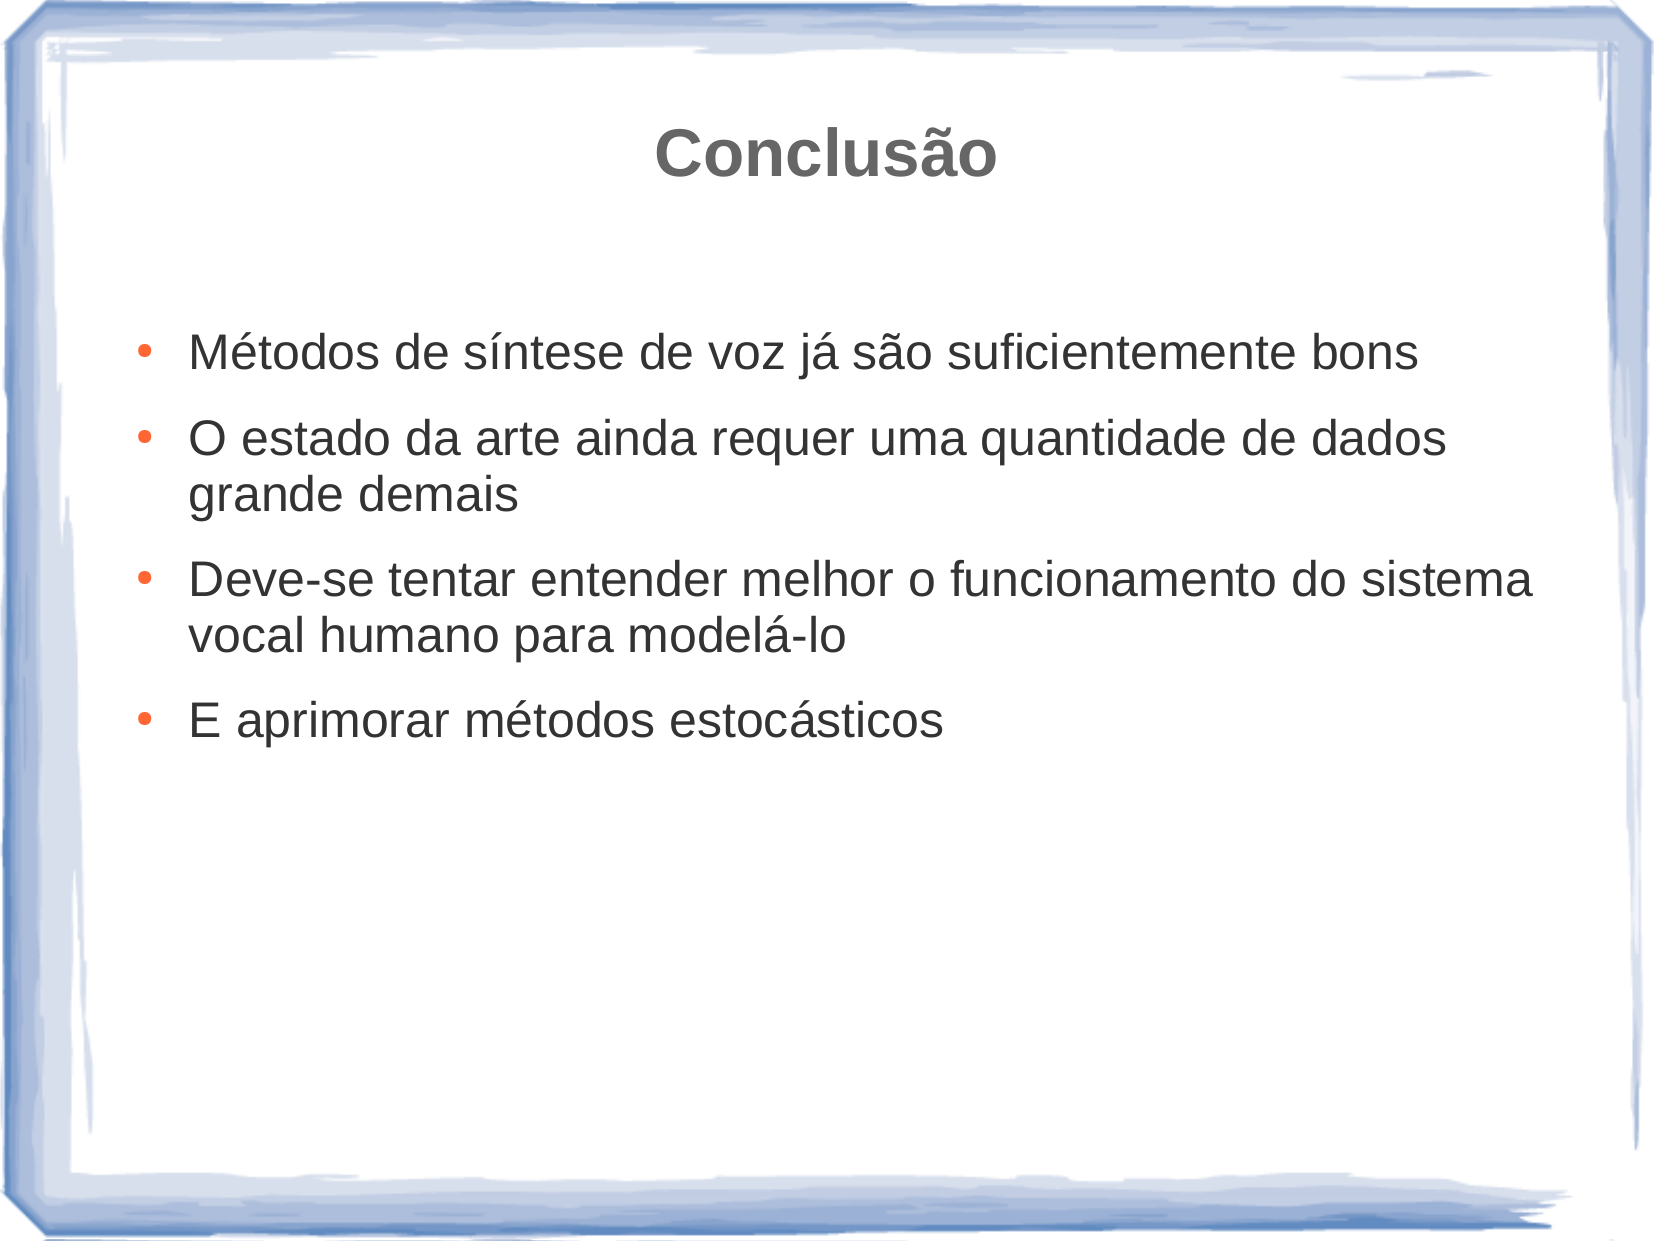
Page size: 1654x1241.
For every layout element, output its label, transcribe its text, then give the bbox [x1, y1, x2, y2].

title Conclusão [82, 49, 1571, 257]
picture [0, 0, 1654, 1241]
list Métodos de síntese de voz já são suficientemente bons O estado da arte ainda requer uma quantidade de dados grande demais Deve-se tentar entender melhor o funcionamento do sistema vocal humano para modelá-lo E aprimorar métodos estocásticos [118, 324, 1571, 1045]
